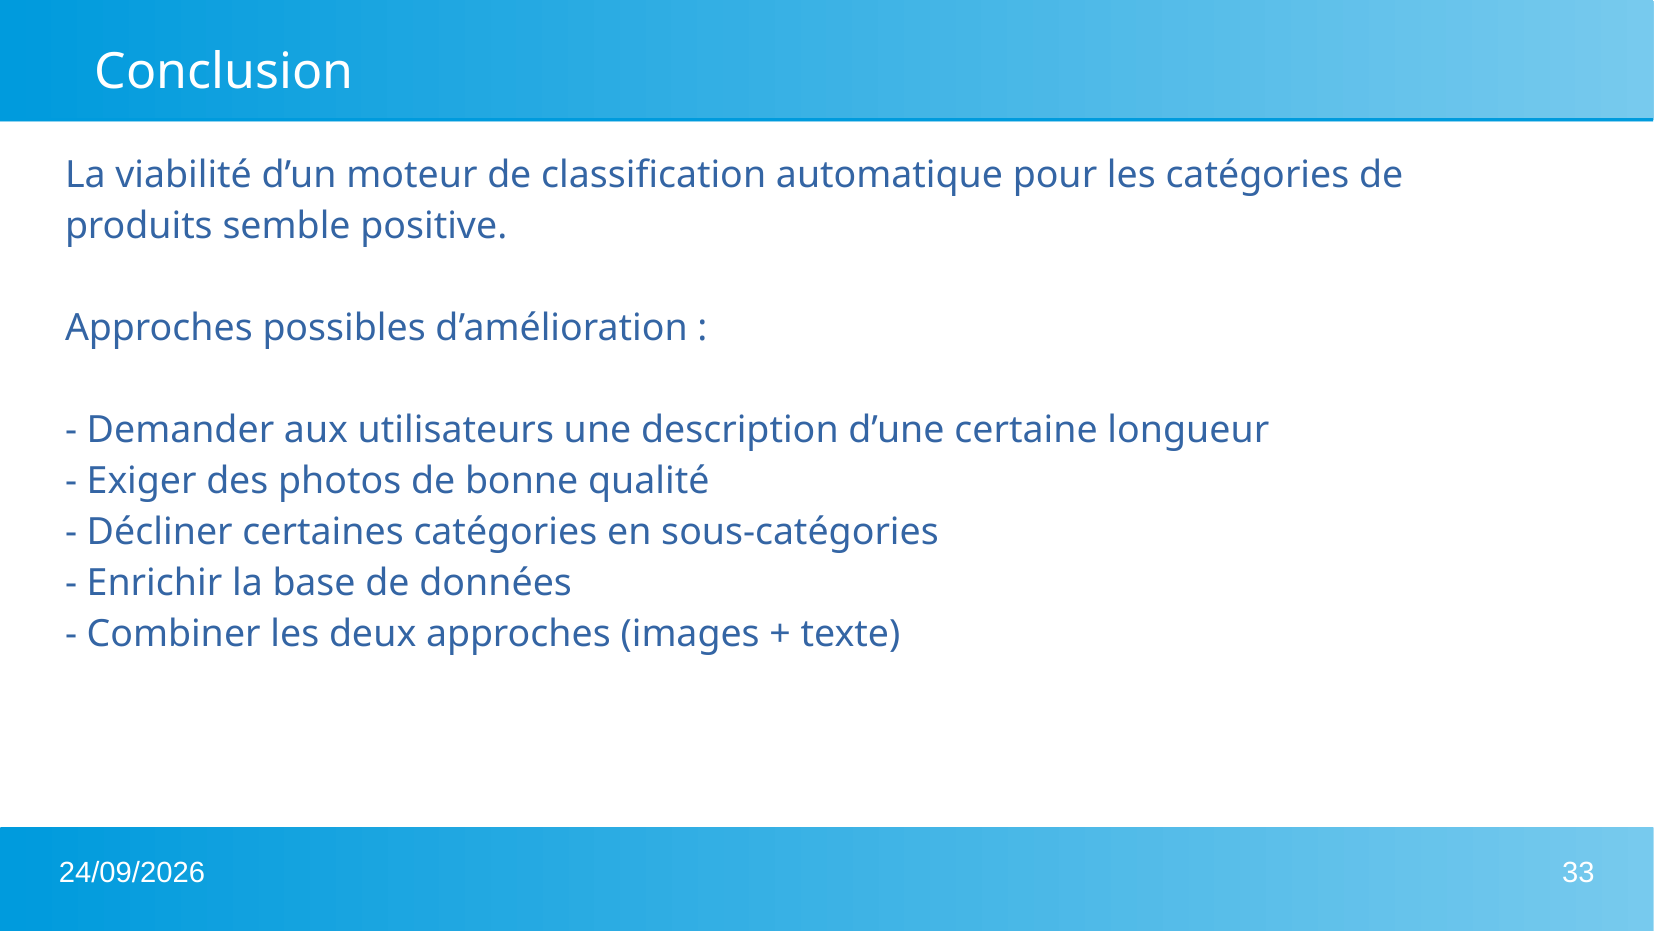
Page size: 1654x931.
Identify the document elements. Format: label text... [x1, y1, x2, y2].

title La viabilité d’un moteur de classification automatique pour les catégories de produits semble positive. Approches possibles d’amélioration : - Demander aux utilisateurs une description d’une certaine longueur - Exiger des photos de bonne qualité - Décliner certaines catégories en sous-catégories - Enrichir la base de données - Combiner les deux approches (images + texte) [29, 147, 1506, 798]
title Conclusion [59, 29, 1595, 108]
